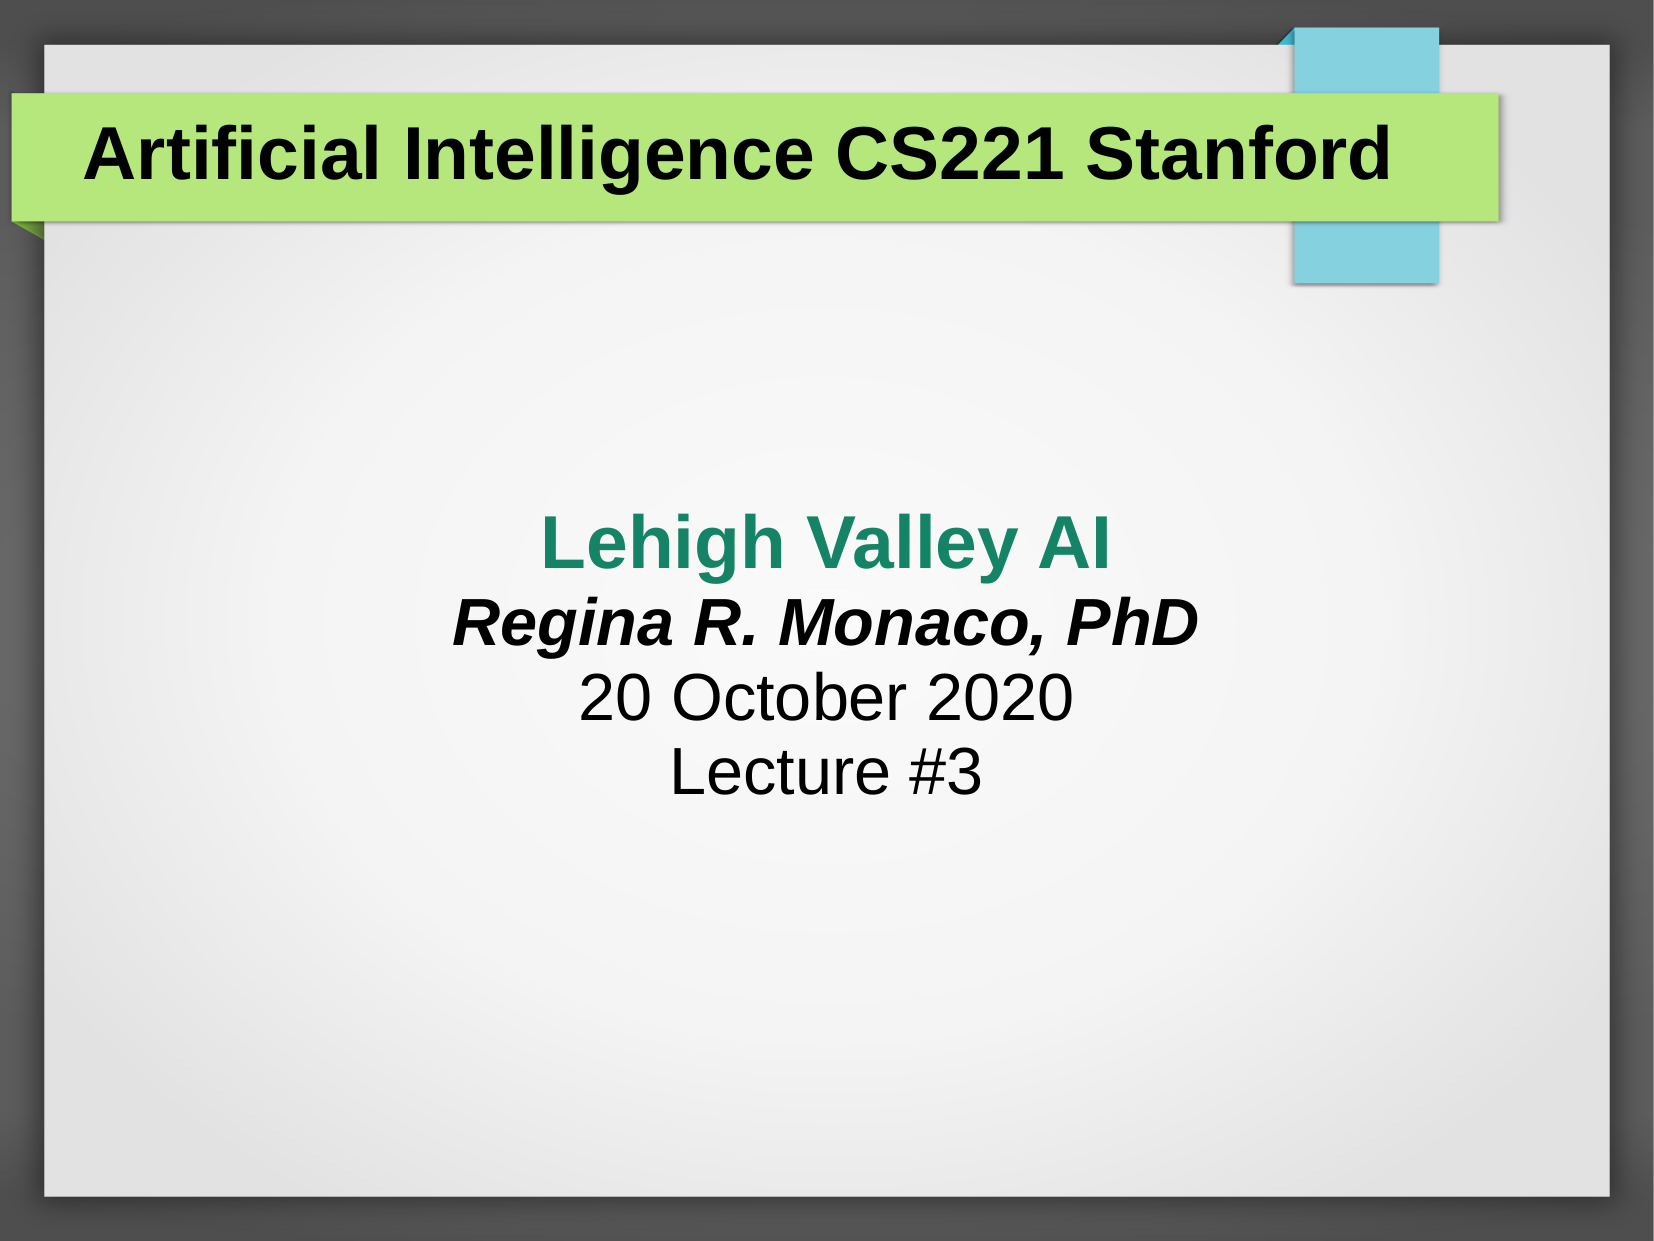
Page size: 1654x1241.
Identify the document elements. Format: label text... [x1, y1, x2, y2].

subtitle Lehigh Valley AI Regina R. Monaco, PhD 20 October 2020 Lecture #3 [82, 295, 1571, 1015]
picture [0, 0, 1654, 1241]
title Artificial Intelligence CS221 Stanford [82, 94, 1471, 213]
